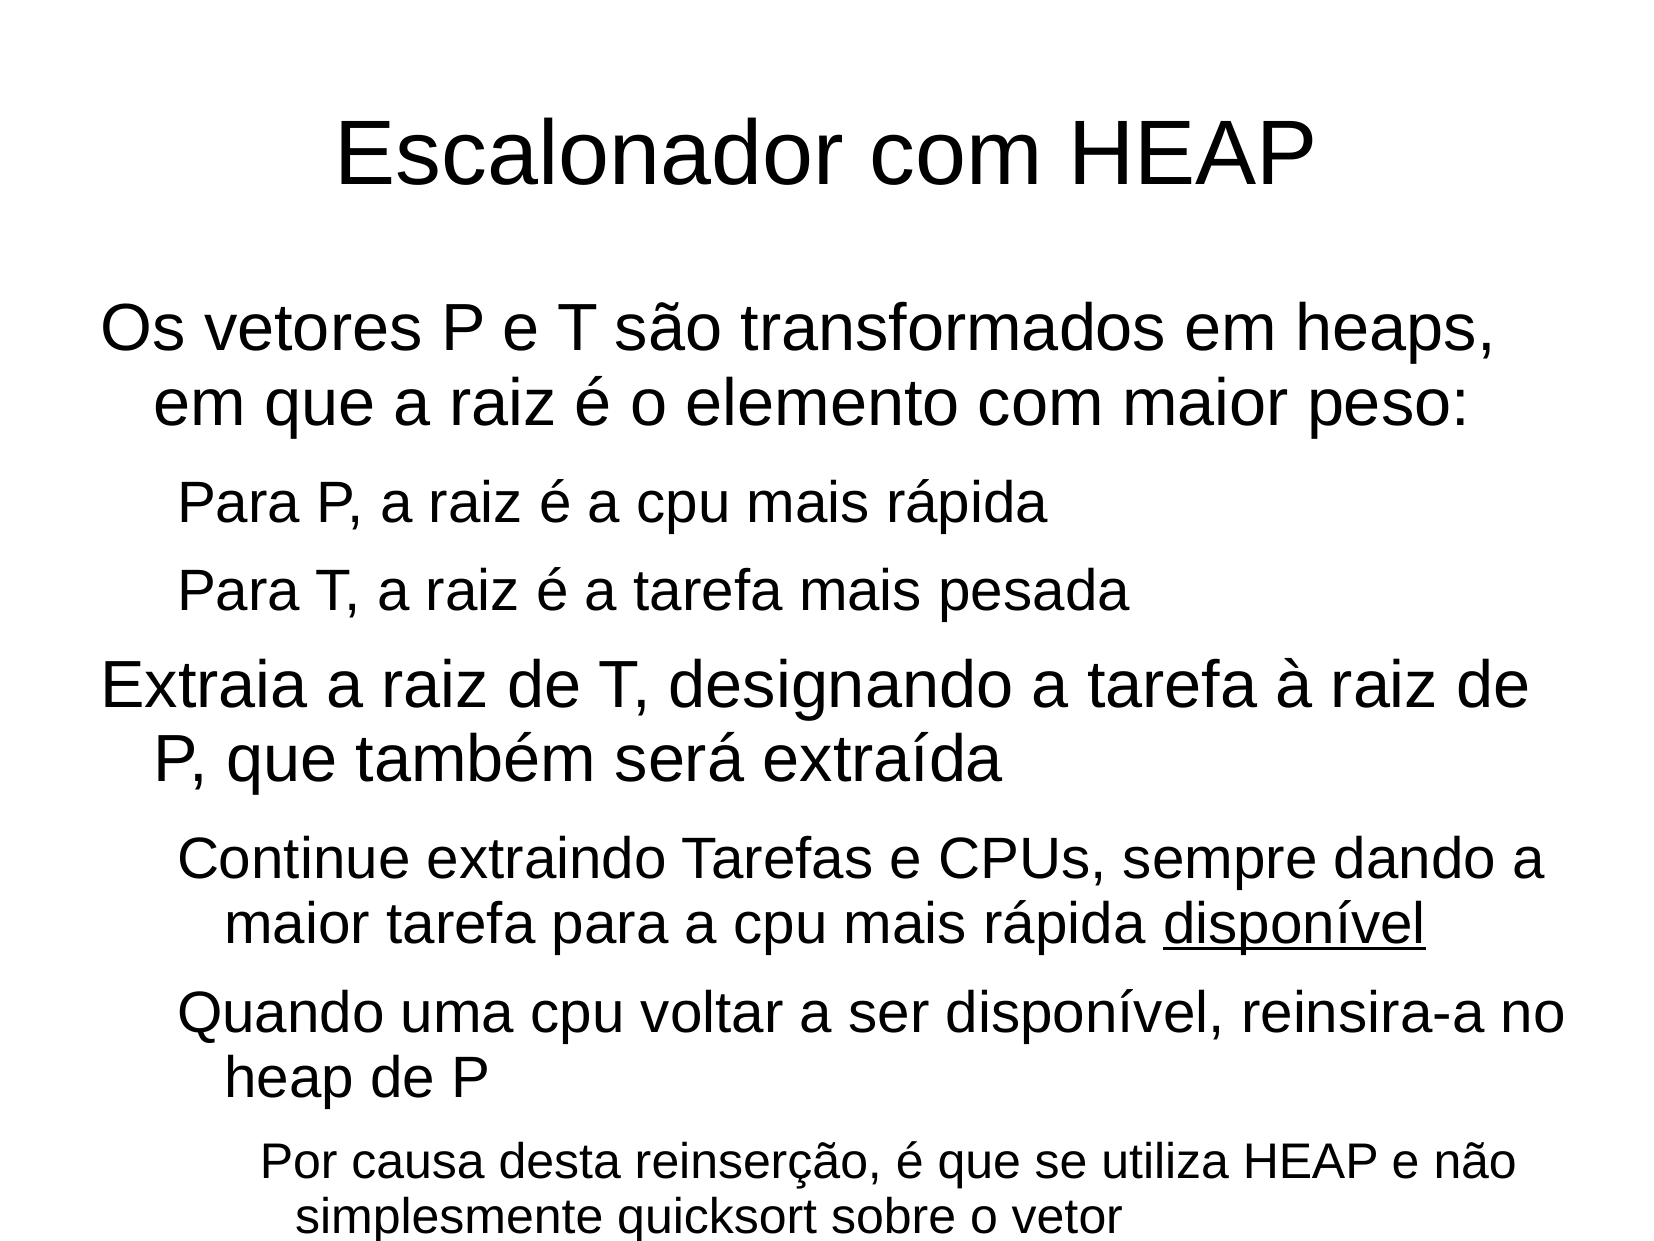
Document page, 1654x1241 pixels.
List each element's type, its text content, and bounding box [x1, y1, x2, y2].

title Escalonador com HEAP [82, 56, 1571, 250]
list Os vetores P e T são transformados em heaps, em que a raiz é o elemento com maior peso: Para P, a raiz é a cpu mais rápida Para T, a raiz é a tarefa mais pesada Extraia a raiz de T, designando a tarefa à raiz de P, que também será extraída Continue extraindo Tarefas e CPUs, sempre dando a maior tarefa para a cpu mais rápida disponível Quando uma cpu voltar a ser disponível, reinsira-a no heap de P Por causa desta reinserção, é que se utiliza HEAP e não simplesmente quicksort sobre o vetor [82, 290, 1571, 1241]
